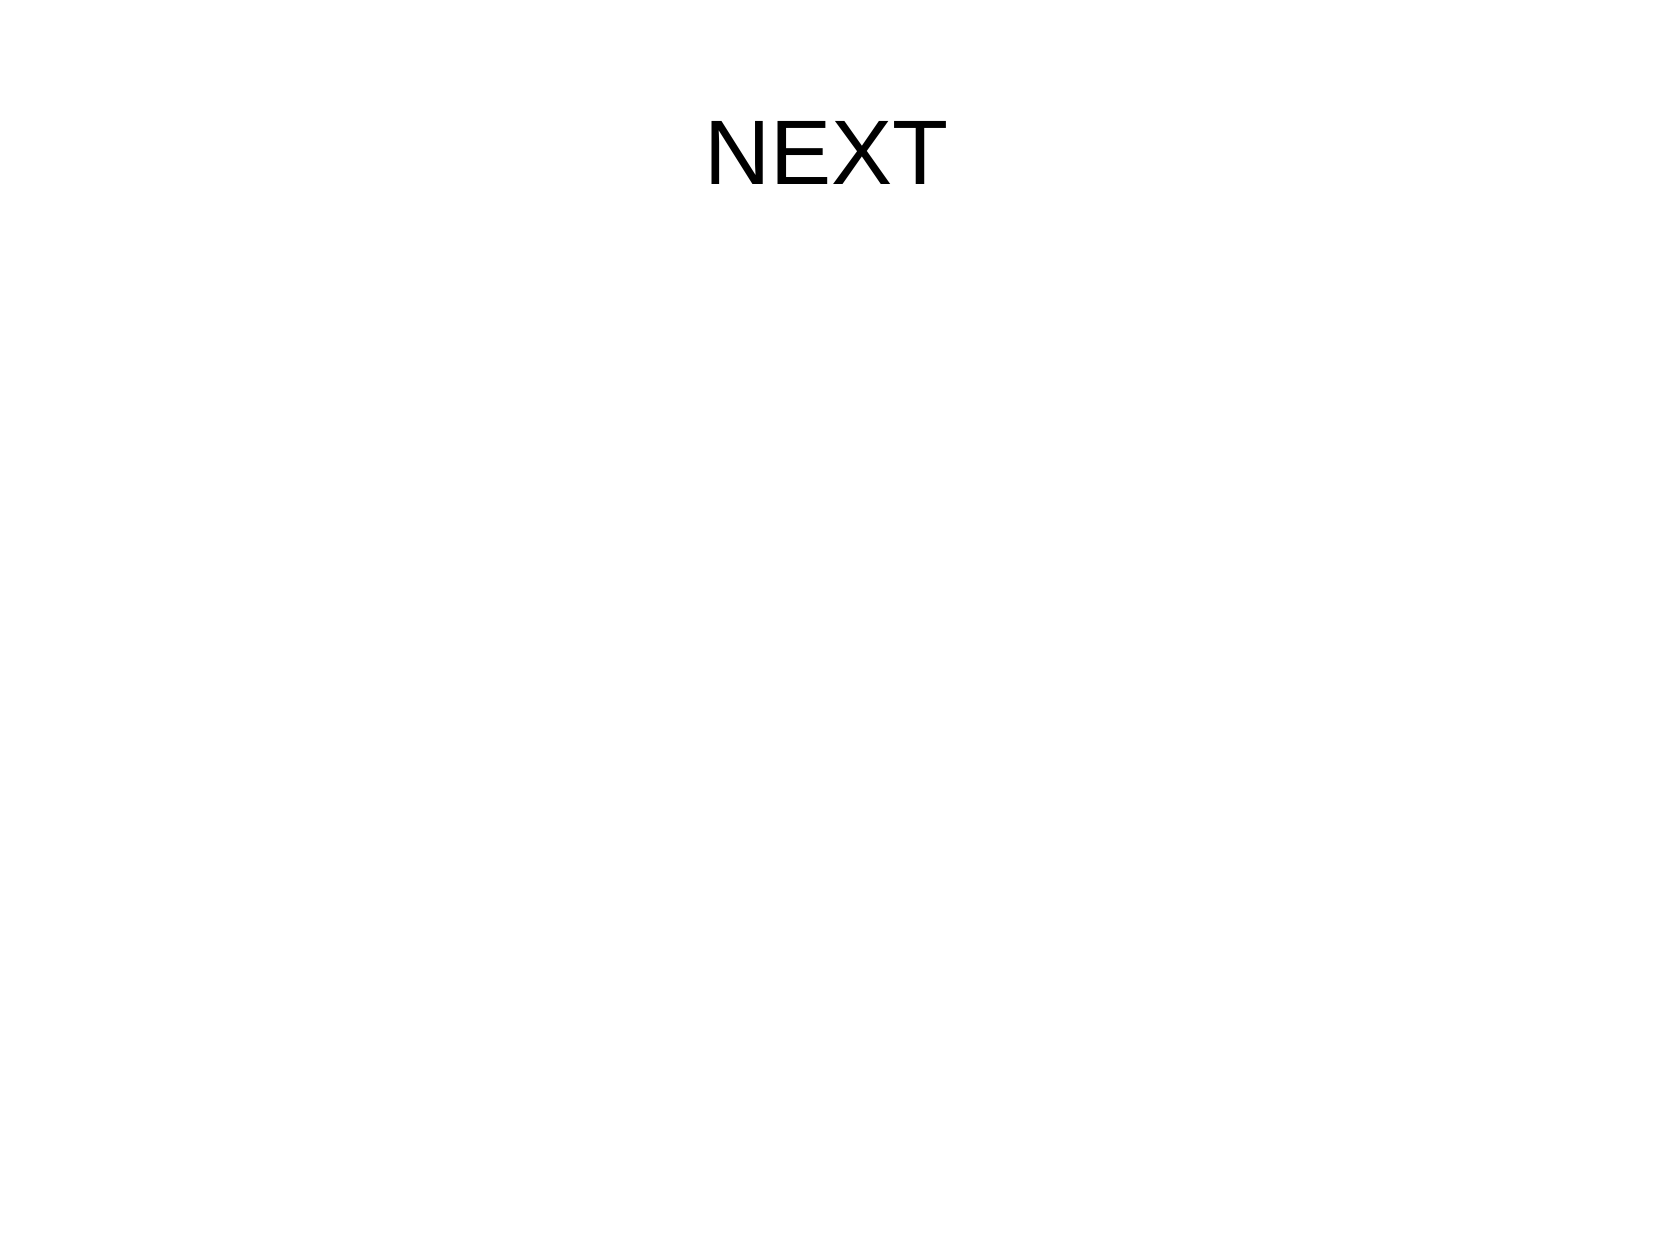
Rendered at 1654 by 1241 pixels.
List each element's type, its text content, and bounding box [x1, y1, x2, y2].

title NEXT [82, 49, 1571, 257]
